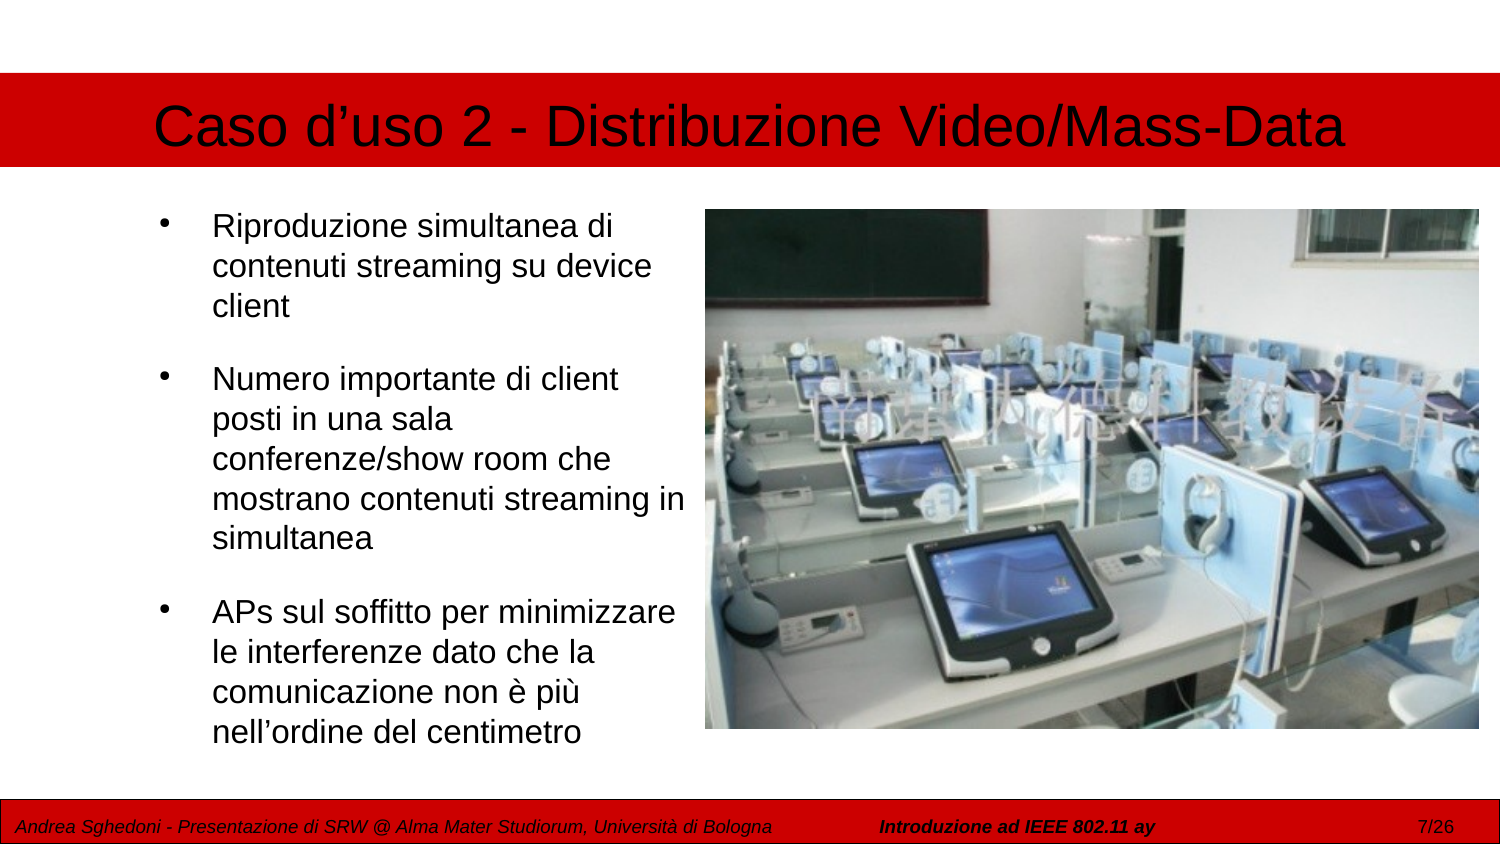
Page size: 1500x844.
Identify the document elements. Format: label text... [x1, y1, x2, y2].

list Riproduzione simultanea di contenuti streaming su device client Numero importante di client posti in una sala conferenze/show room che mostrano contenuti streaming in simultanea APs sul soffitto per minimizzare le interferenze dato che la comunicazione non è più nell’ordine del centimetro [51, 189, 706, 750]
title Caso d’uso 2 - Distribuzione Video/Mass-Data [0, 72, 1500, 167]
picture [705, 209, 1479, 729]
title Andrea Sghedoni - Presentazione di SRW @ Alma Mater Studiorum, Università di Bologna Introduzione ad IEEE 802.11 ay 7/26 [0, 799, 1500, 844]
